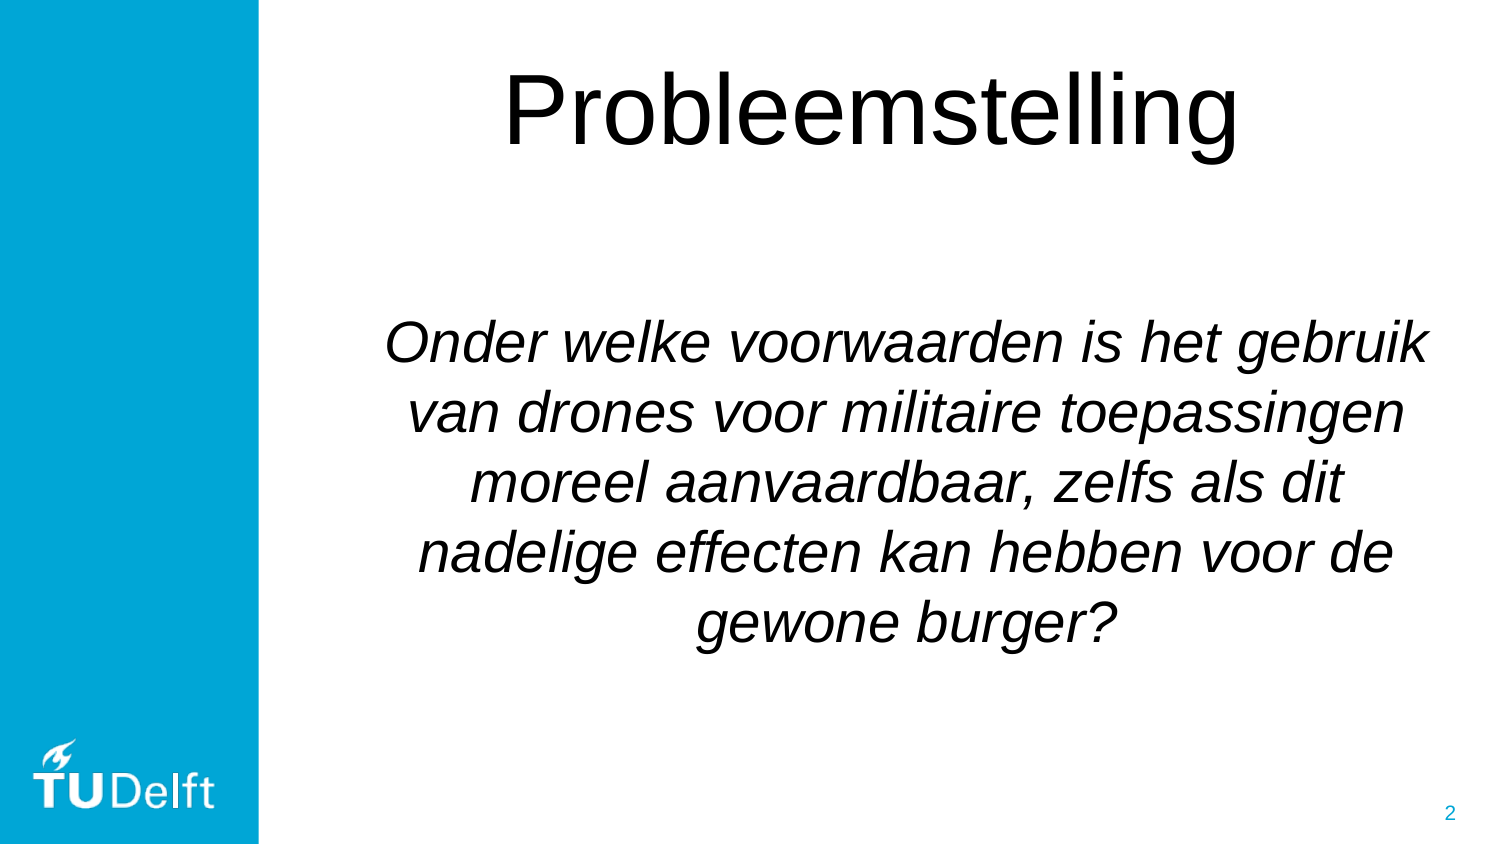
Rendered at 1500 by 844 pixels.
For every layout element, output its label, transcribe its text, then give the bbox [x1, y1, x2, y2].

list Onder welke voorwaarden is het gebruik van drones voor militaire toepassingen moreel aanvaardbaar, zelfs als dit nadelige effecten kan hebben voor de gewone burger? [289, 196, 1455, 769]
title Probleemstelling [289, 33, 1455, 175]
